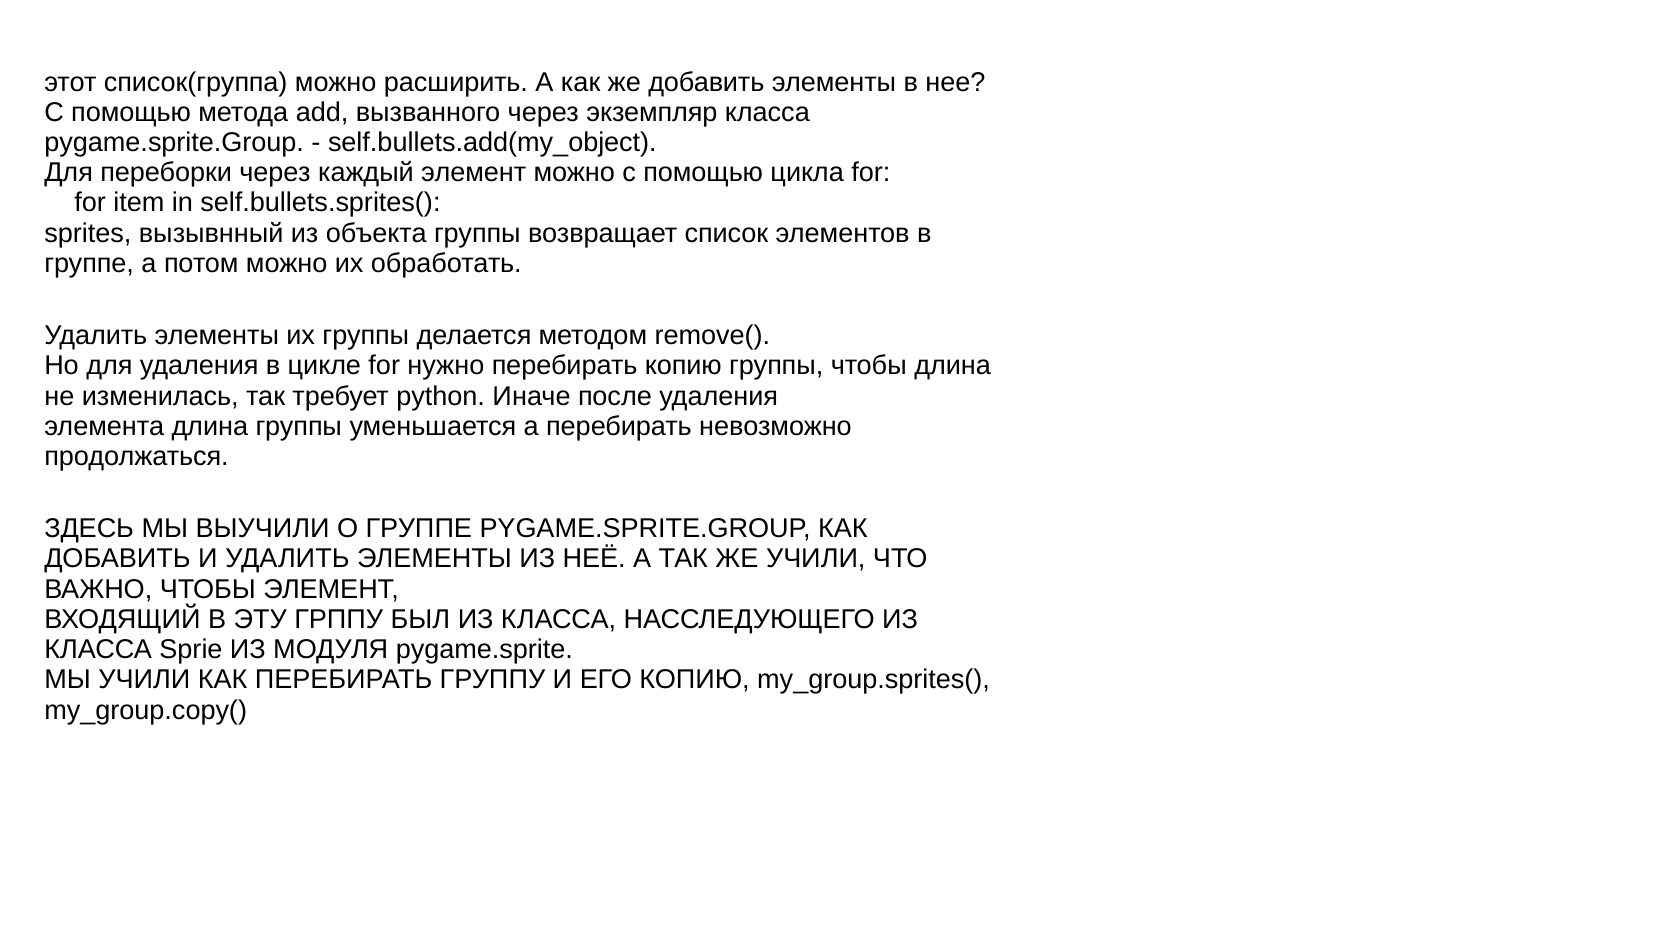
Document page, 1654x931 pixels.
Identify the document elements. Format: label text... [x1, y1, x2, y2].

text_box этот список(группа) можно расширить. А как же добавить элементы в нее? С помощью метода add, вызванного через экземпляр класса pygame.sprite.Group. - self.bullets.add(my_object). Для переборки через каждый элемент можно с помощью цикла for: for item in self.bullets.sprites(): sprites, вызывнный из объекта группы возвращает список элементов в группе, а потом можно их обработать. Удалить элементы их группы делается методом remove(). Но для удаления в цикле for нужно перебирать копию группы, чтобы длина не изменилась, так требует python. Иначе после удаления элемента длина группы уменьшается а перебирать невозможно продолжаться. ЗДЕСЬ МЫ ВЫУЧИЛИ О ГРУППЕ PYGAME.SPRITE.GROUP, КАК ДОБАВИТЬ И УДАЛИТЬ ЭЛЕМЕНТЫ ИЗ НЕЁ. А ТАК ЖЕ УЧИЛИ, ЧТО ВАЖНО, ЧТОБЫ ЭЛЕМЕНТ, ВХОДЯЩИЙ В ЭТУ ГРППУ БЫЛ ИЗ КЛАССА, НАССЛЕДУЮЩЕГО ИЗ КЛАССА Sprie ИЗ МОДУЛЯ pygame.sprite. МЫ УЧИЛИ КАК ПЕРЕБИРАТЬ ГРУППУ И ЕГО КОПИЮ, my_group.sprites(), my_group.copy() [29, 59, 1034, 916]
